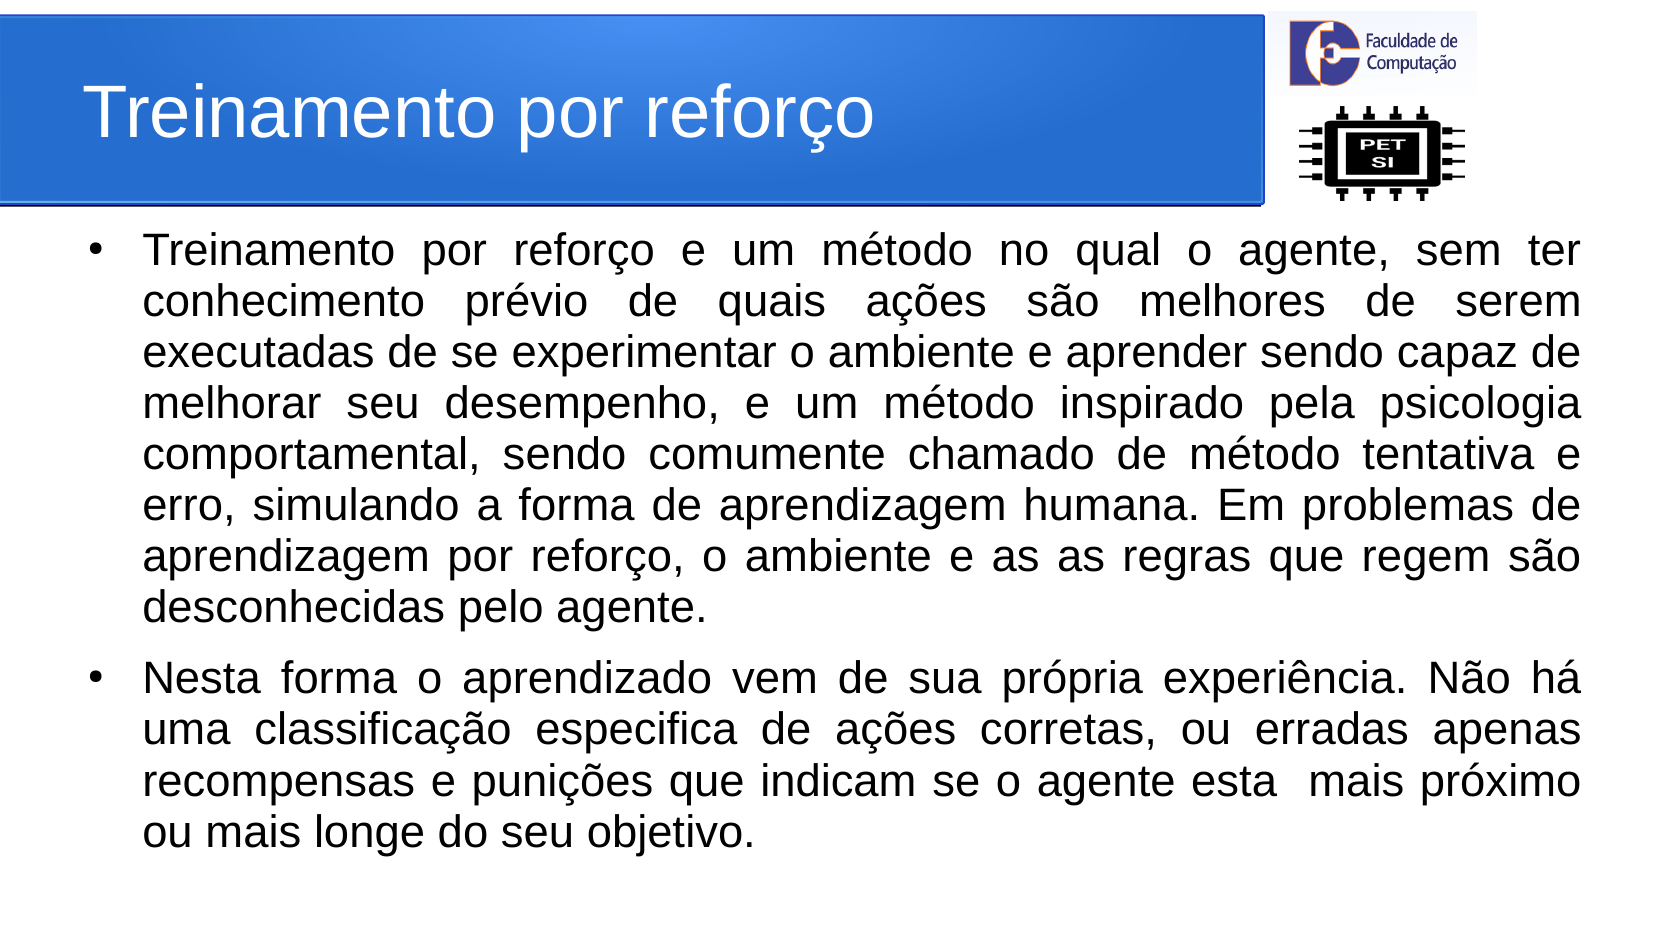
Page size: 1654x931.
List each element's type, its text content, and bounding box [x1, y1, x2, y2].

picture [1299, 106, 1465, 201]
list Treinamento por reforço e um método no qual o agente, sem ter conhecimento prévio de quais ações são melhores de serem executadas de se experimentar o ambiente e aprender sendo capaz de melhorar seu desempenho, e um método inspirado pela psicologia comportamental, sendo comumente chamado de método tentativa e erro, simulando a forma de aprendizagem humana. Em problemas de aprendizagem por reforço, o ambiente e as as regras que regem são desconhecidas pelo agente. Nesta forma o aprendizado vem de sua própria experiência. Não há uma classificação especifica de ações corretas, ou erradas apenas recompensas e punições que indicam se o agente esta mais próximo ou mais longe do seu objetivo. [82, 224, 1583, 863]
picture [1268, 11, 1477, 96]
title Treinamento por reforço [82, 35, 1235, 189]
